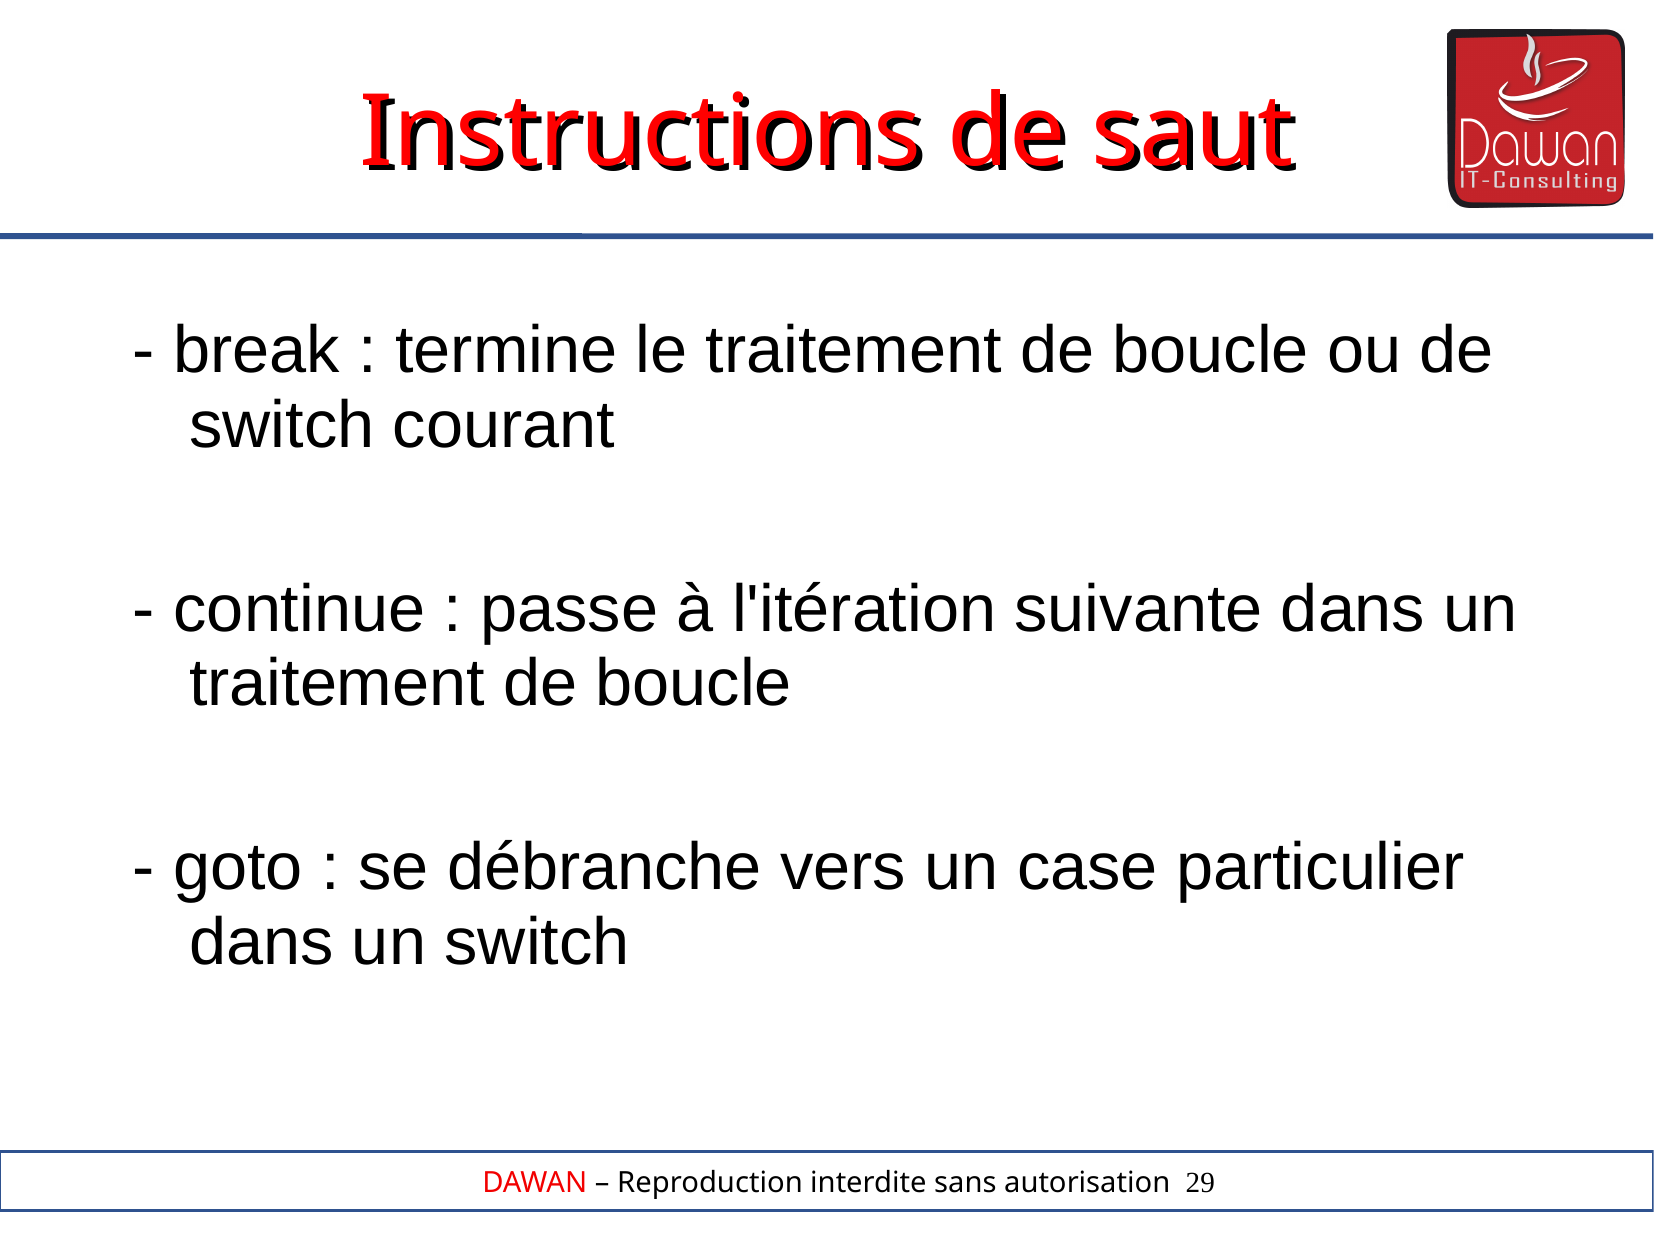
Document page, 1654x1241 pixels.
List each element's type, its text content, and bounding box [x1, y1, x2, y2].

text_box Instructions de saut [88, 50, 1565, 182]
text_box - break : termine le traitement de boucle ou de switch courant - continue : passe à l'itération suivante dans un traitement de boucle - goto : se débranche vers un case particulier dans un switch [118, 304, 1536, 1079]
text_box [1185, 1163, 1565, 1228]
